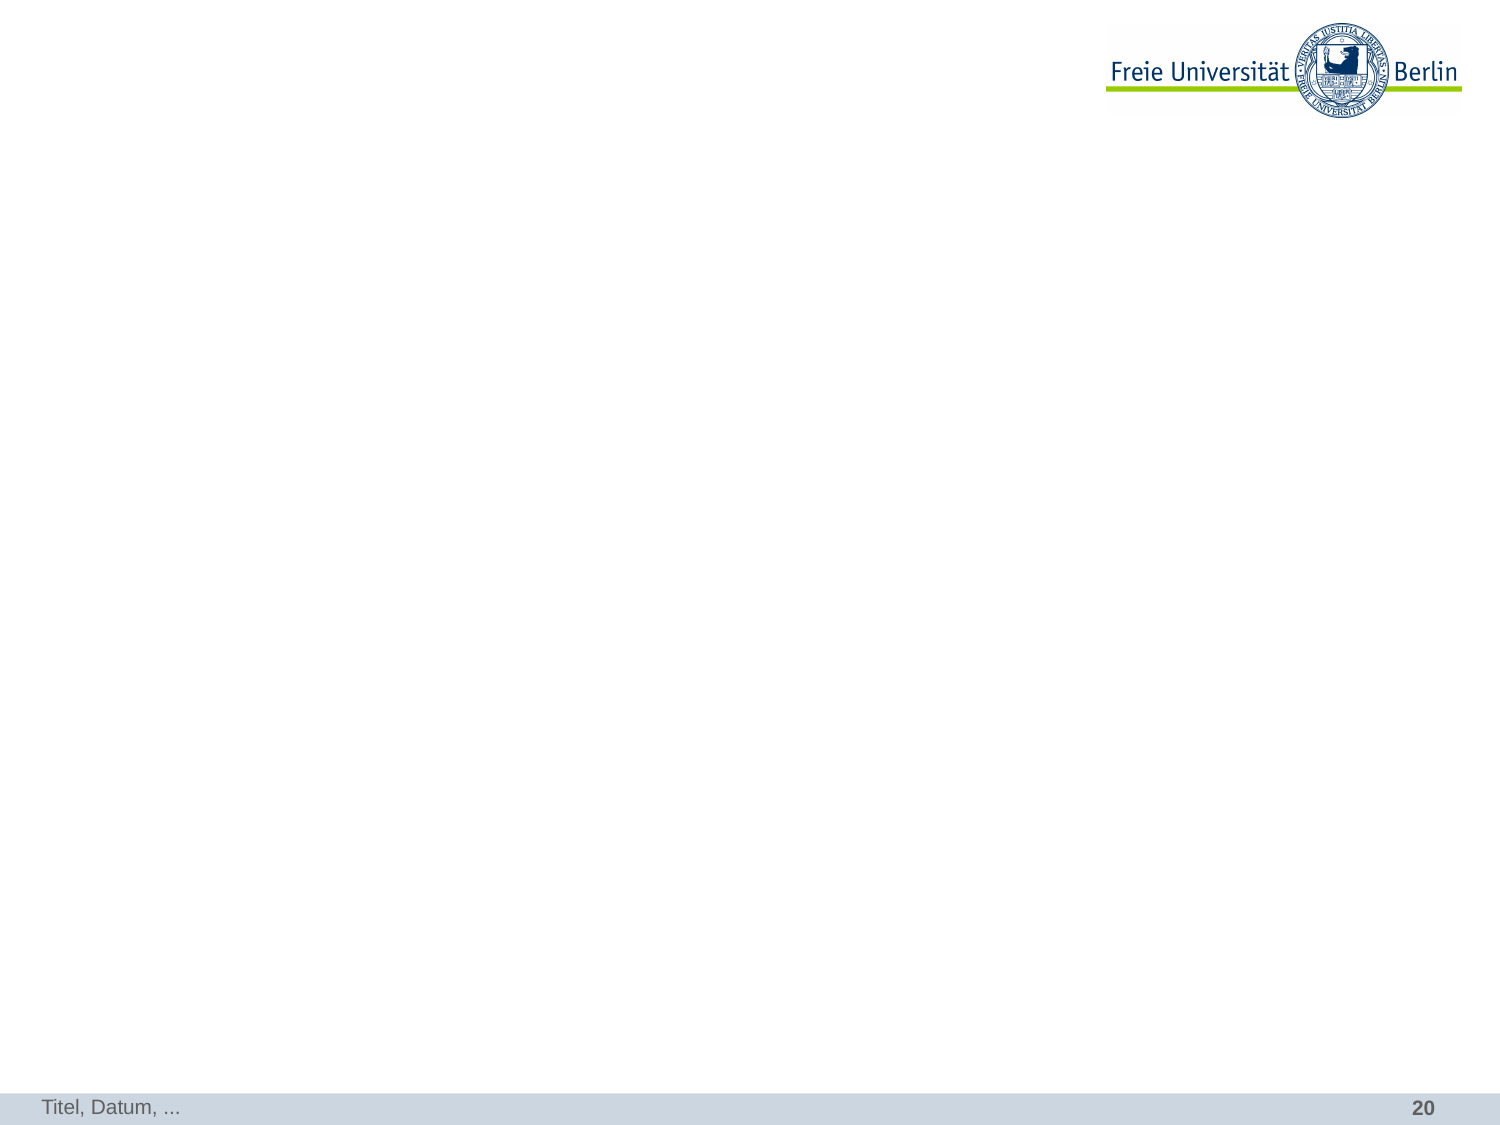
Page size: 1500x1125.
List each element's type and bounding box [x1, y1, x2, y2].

picture [1106, 23, 1462, 118]
